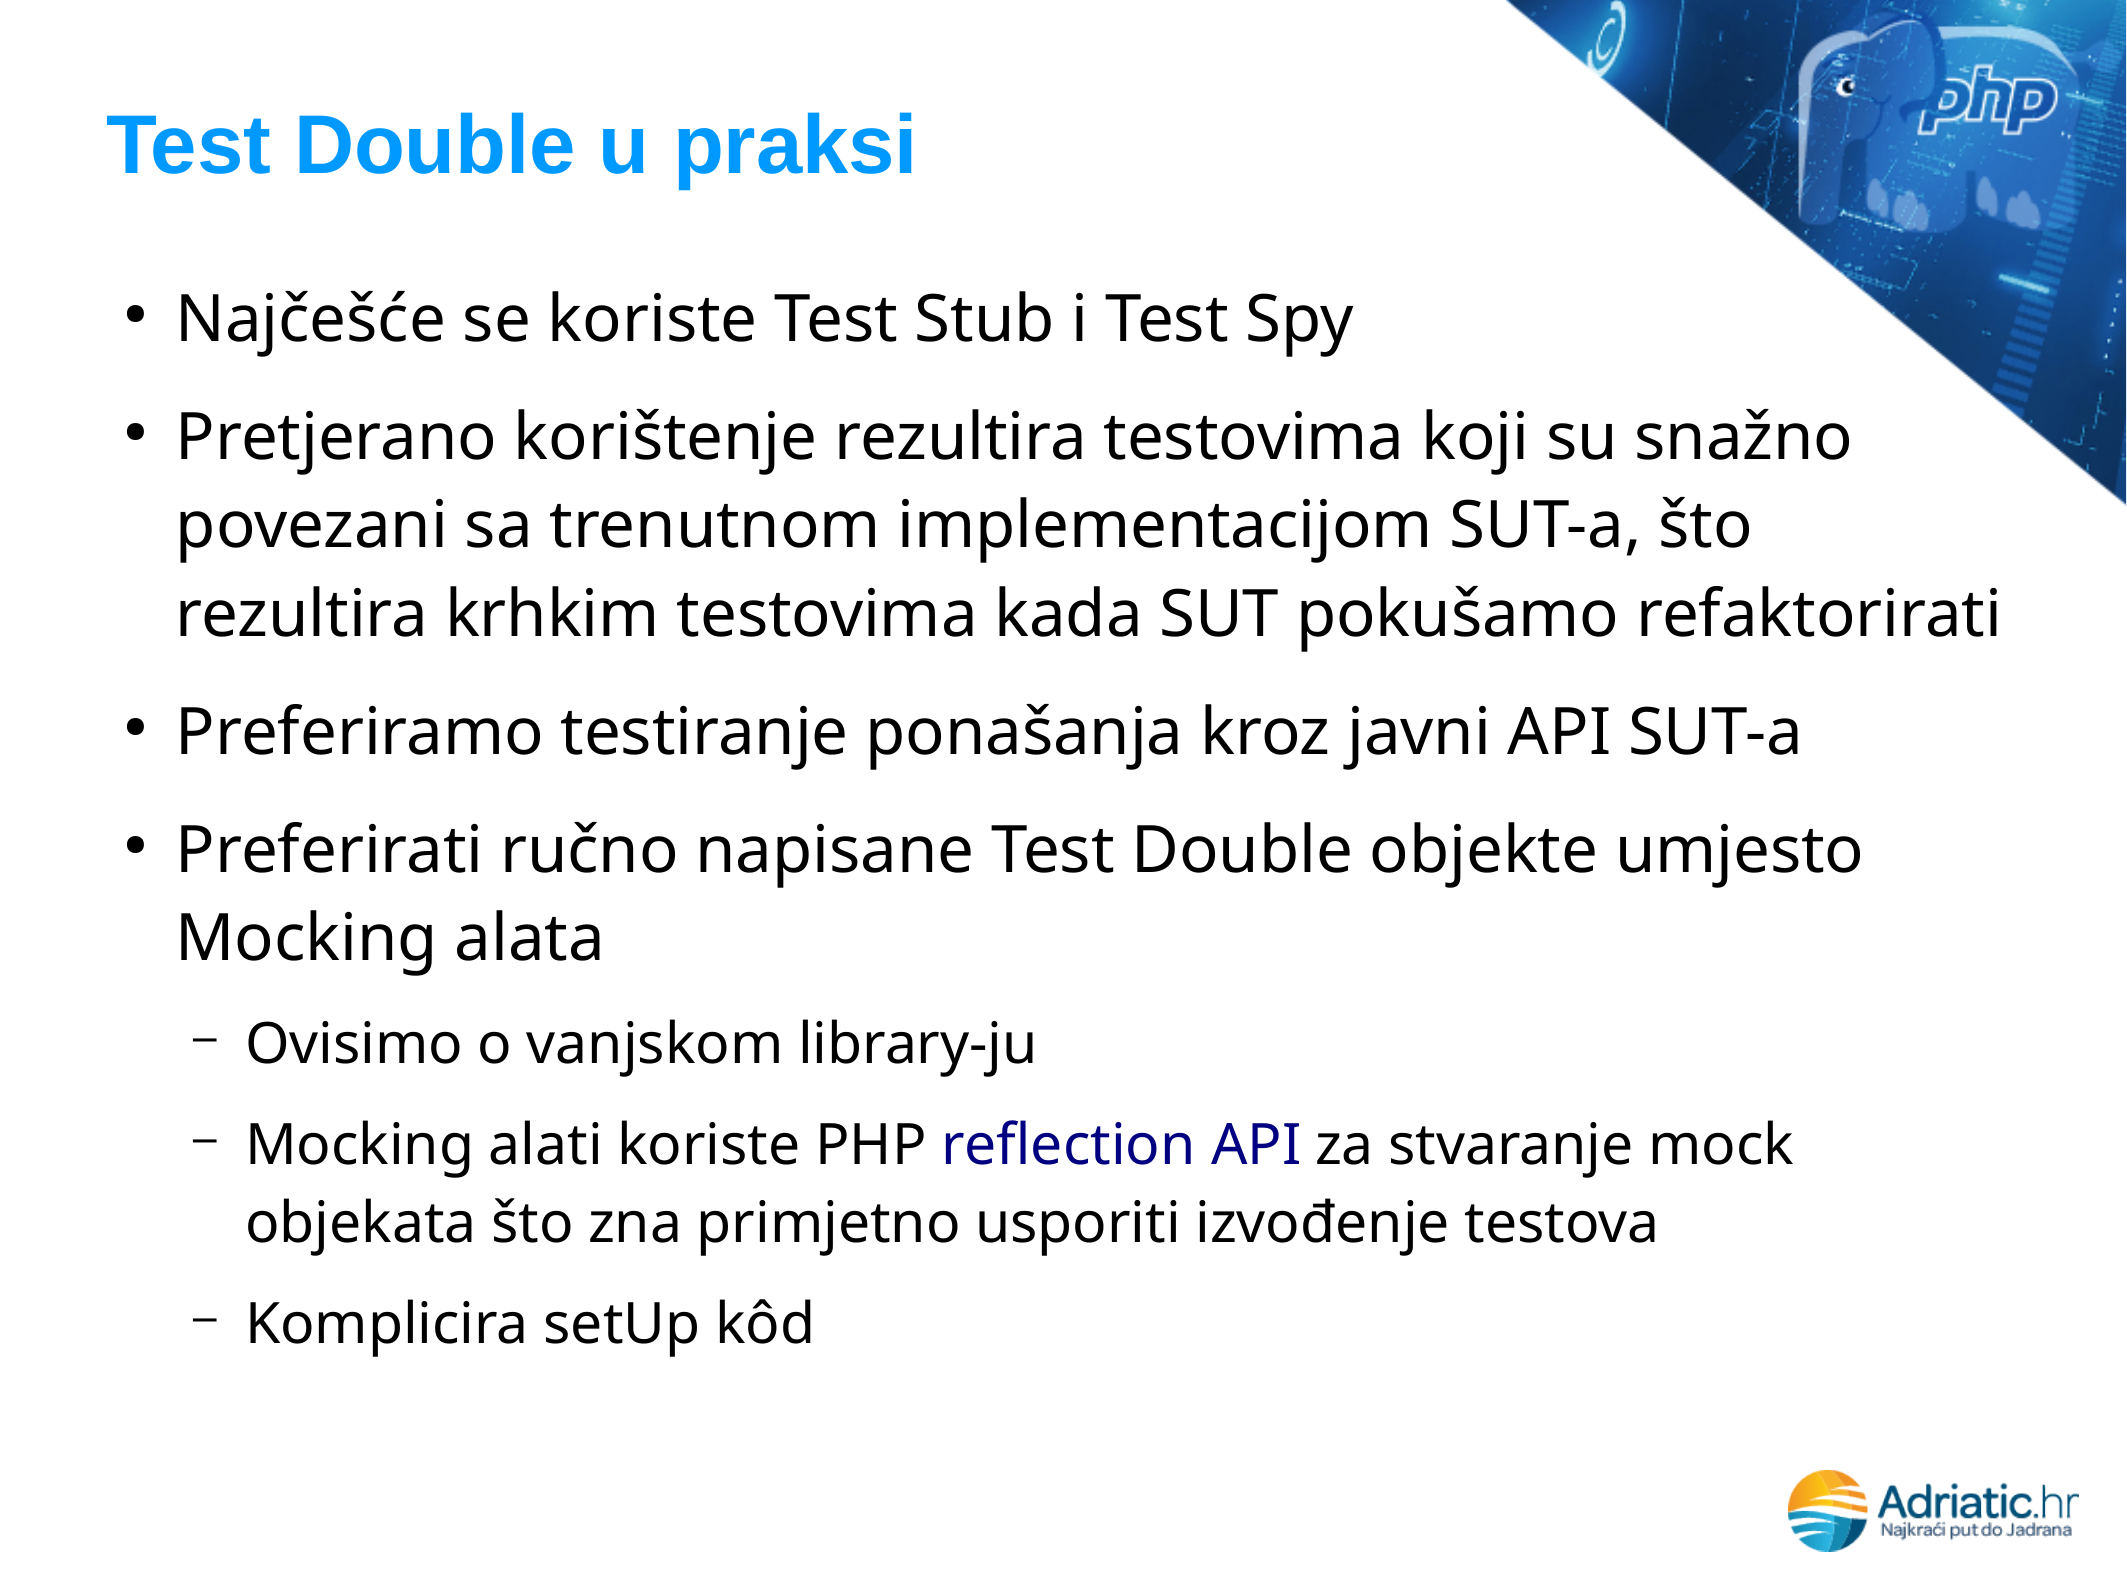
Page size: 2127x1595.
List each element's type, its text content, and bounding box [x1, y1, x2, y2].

picture [1505, 0, 2127, 625]
list Najčešće se koriste Test Stub i Test Spy Pretjerano korištenje rezultira testovima koji su snažno povezani sa trenutnom implementacijom SUT-a, što rezultira krhkim testovima kada SUT pokušamo refaktorirati Preferiramo testiranje ponašanja kroz javni API SUT-a Preferirati ručno napisane Test Double objekte umjesto Mocking alata Ovisimo o vanjskom library-ju Mocking alati koriste PHP reflection API za stvaranje mock objekata što zna primjetno usporiti izvođenje testova Komplicira setUp kôd [106, 271, 2020, 1453]
picture [1788, 1470, 2079, 1552]
title Test Double u praksi [106, 70, 1630, 219]
